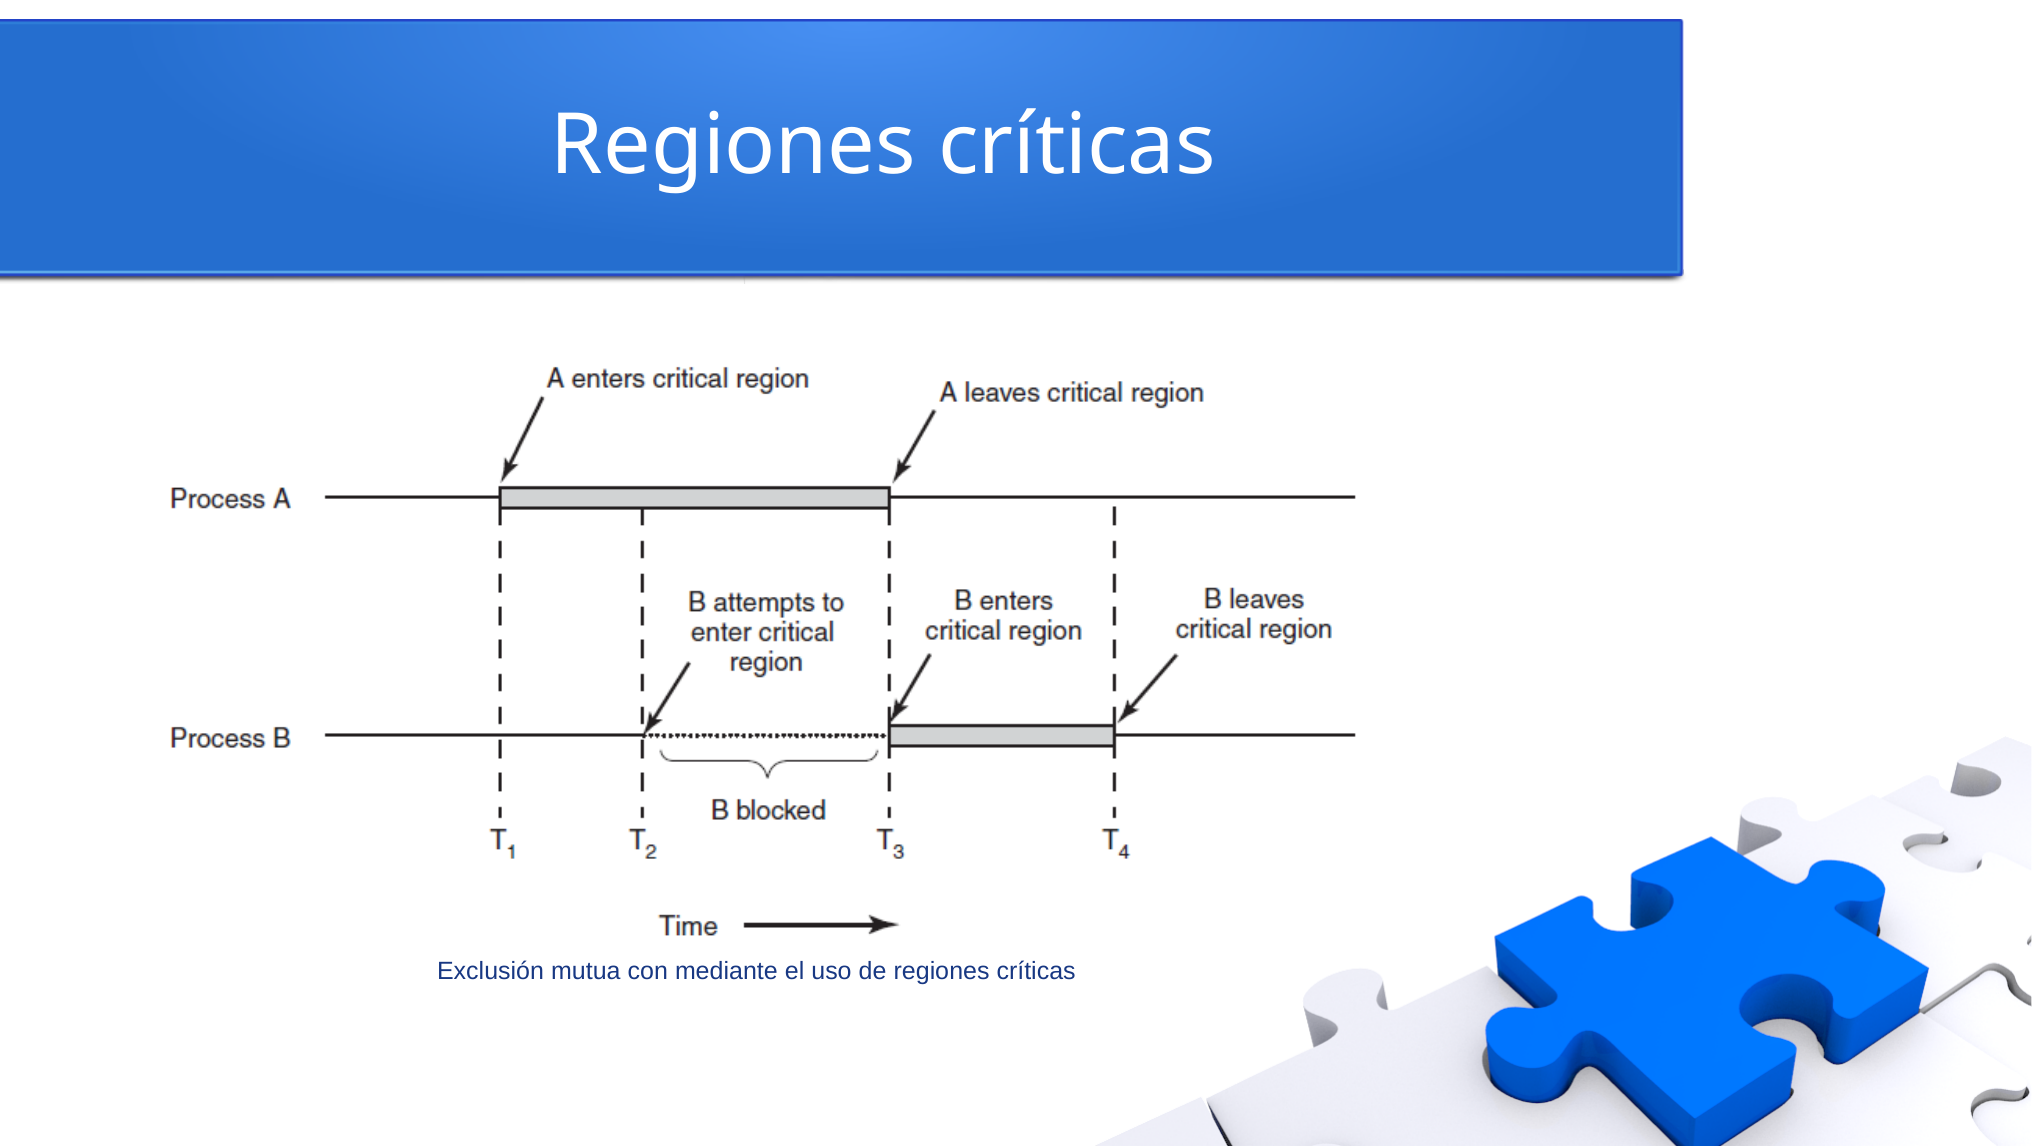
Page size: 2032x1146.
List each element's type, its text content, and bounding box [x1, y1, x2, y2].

picture [144, 344, 2032, 1146]
text_box Exclusión mutua con mediante el uso de regiones críticas [437, 956, 1195, 1028]
picture [0, 19, 1689, 284]
title Regiones críticas [101, 45, 1666, 237]
